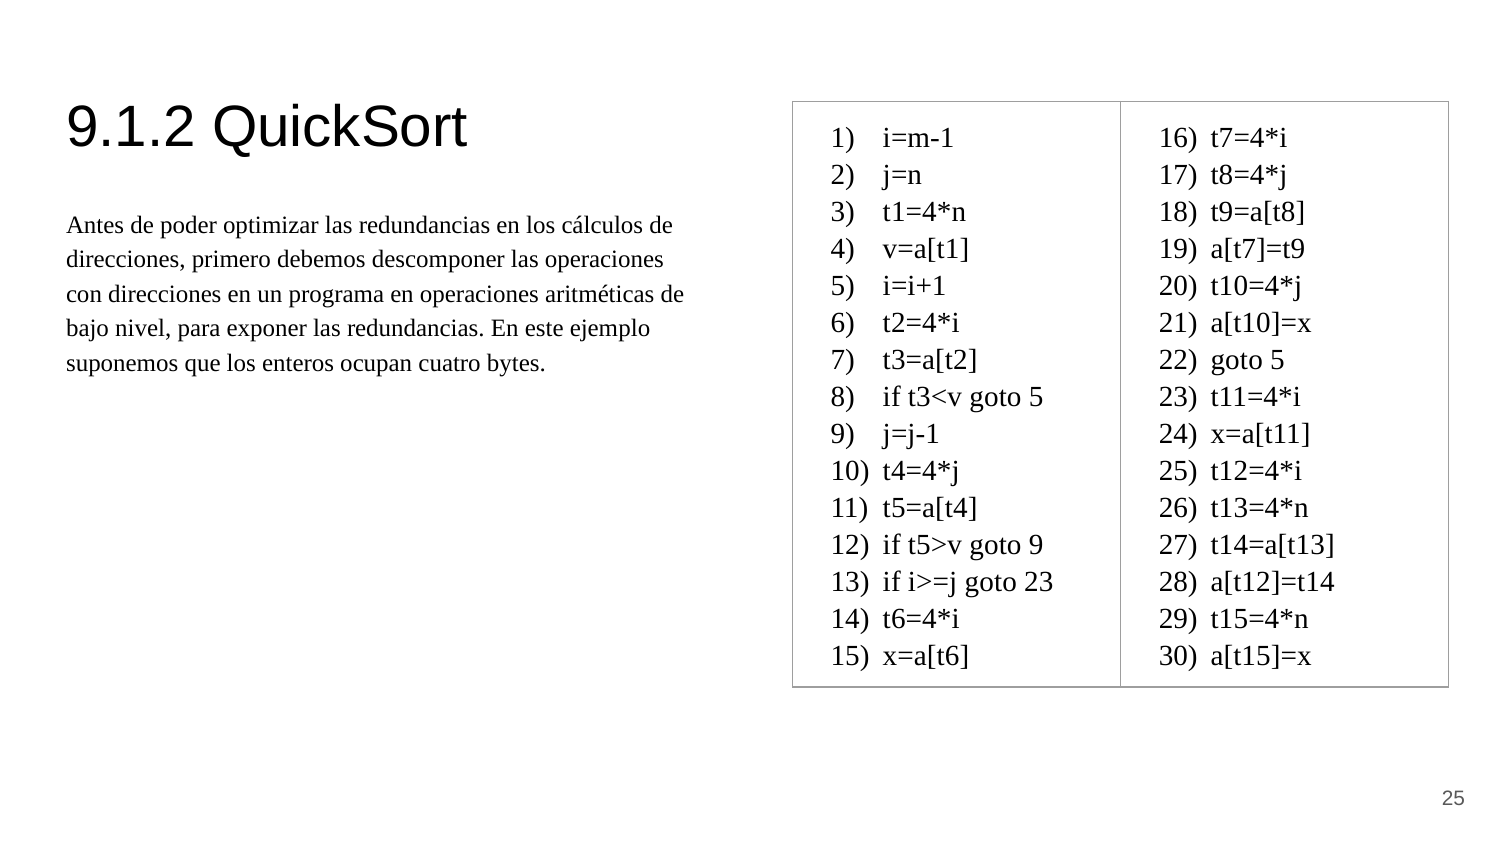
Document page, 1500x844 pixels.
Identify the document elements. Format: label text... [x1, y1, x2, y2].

table_header t7=4*i t8=4*j t9=a[t8] a[t7]=t9 t10=4*j a[t10]=x goto 5 t11=4*i x=a[t11] t12=4*i t13=4*n t14=a[t13] a[t12]=t14 t15=4*n a[t15]=x [1121, 102, 1448, 686]
table_header i=m-1 j=n t1=4*n v=a[t1] i=i+1 t2=4*i t3=a[t2] if t3<v goto 5 j=j-1 t4=4*j t5=a[t4] if t5>v goto 9 if i>=j goto 23 t6=4*i x=a[t6] [793, 102, 1120, 686]
title 9.1.2 QuickSort [51, 72, 1449, 167]
slide_number <number> [1389, 764, 1480, 830]
list Antes de poder optimizar las redundancias en los cálculos de direcciones, primero debemos descomponer las operaciones con direcciones en un programa en operaciones aritméticas de bajo nivel, para exponer las redundancias. En este ejemplo suponemos que los enteros ocupan cuatro bytes. [51, 189, 708, 750]
